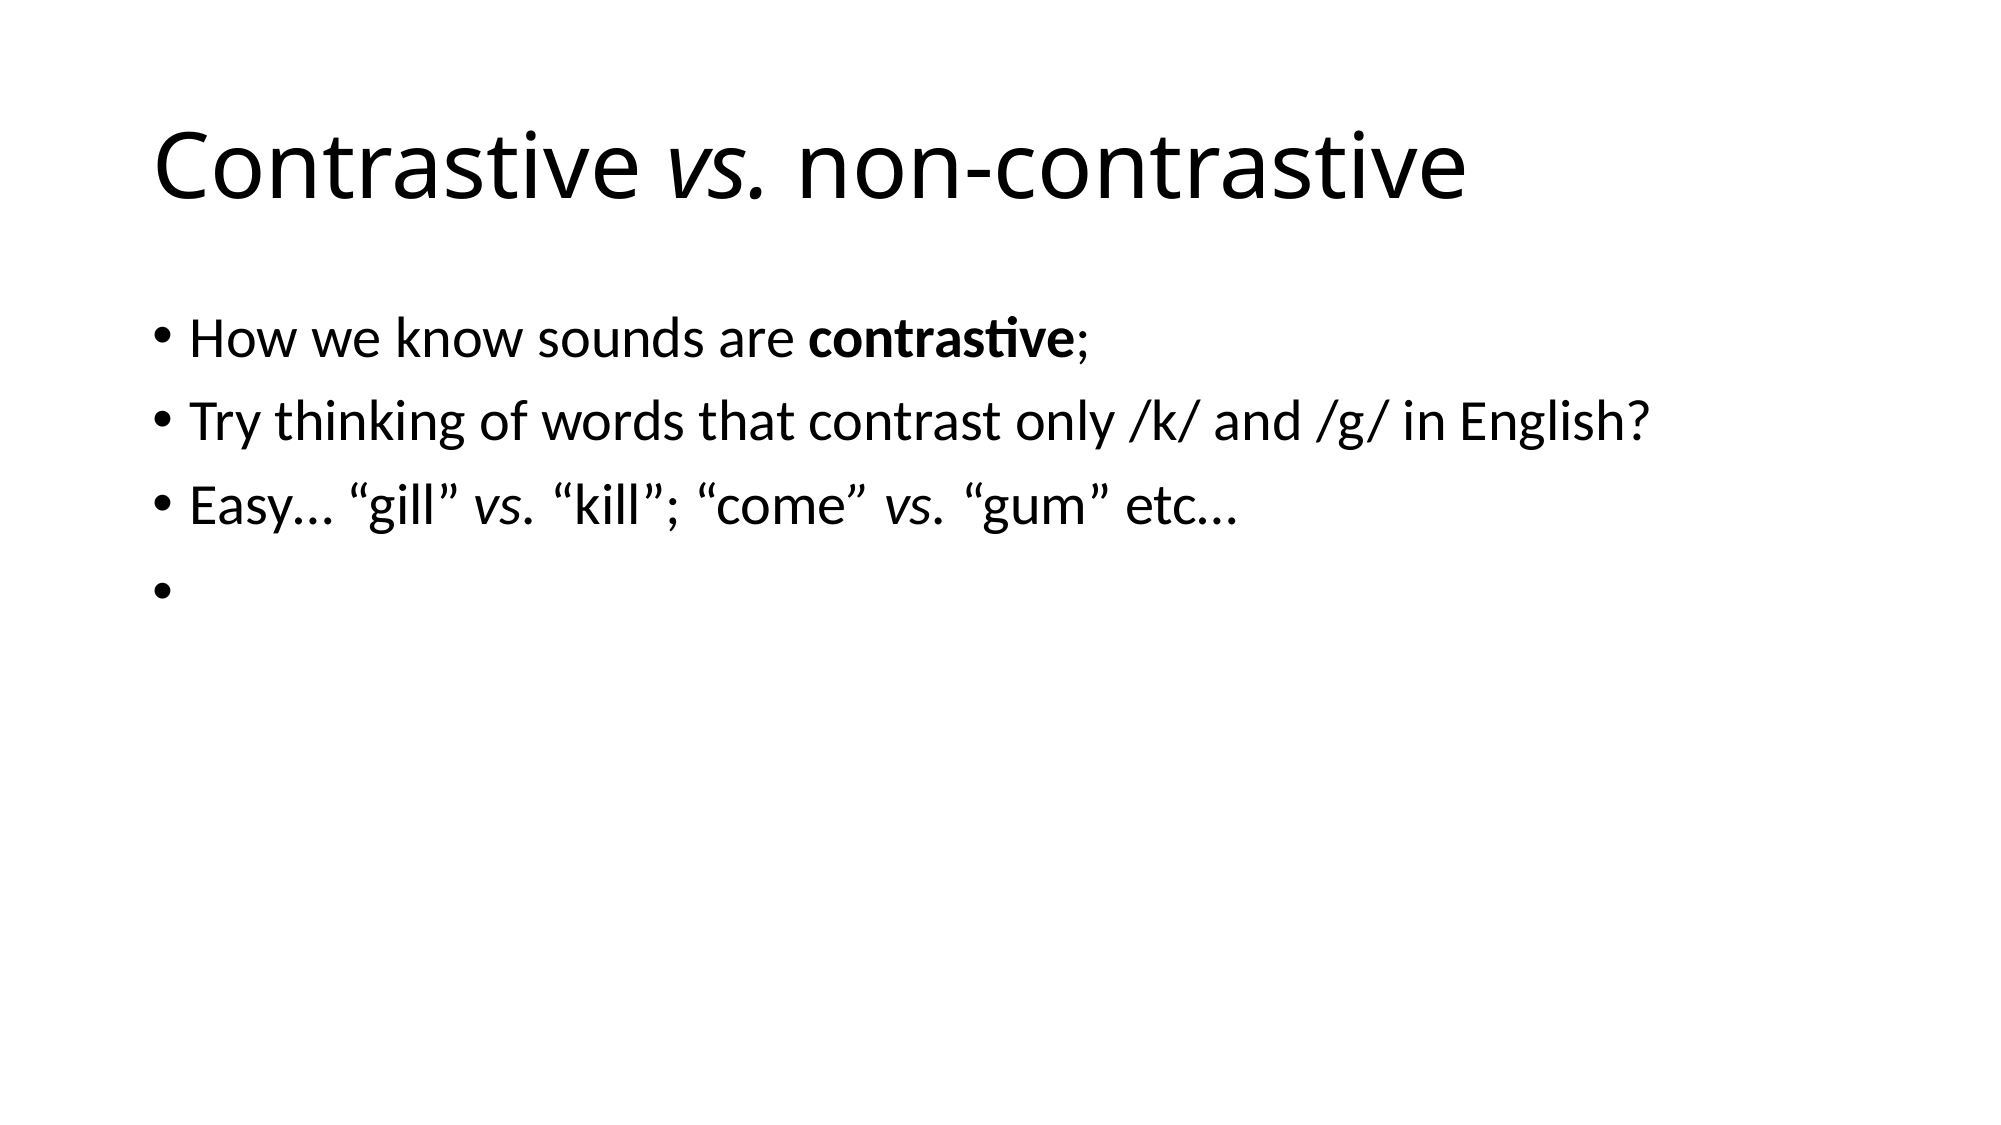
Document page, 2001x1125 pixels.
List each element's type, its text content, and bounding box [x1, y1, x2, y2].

title Contrastive vs. non-contrastive [137, 59, 1863, 278]
list How we know sounds are contrastive; Try thinking of words that contrast only /k/ and /g/ in English? Easy… “gill” vs. “kill”; “come” vs. “gum” etc… [137, 299, 1863, 1014]
